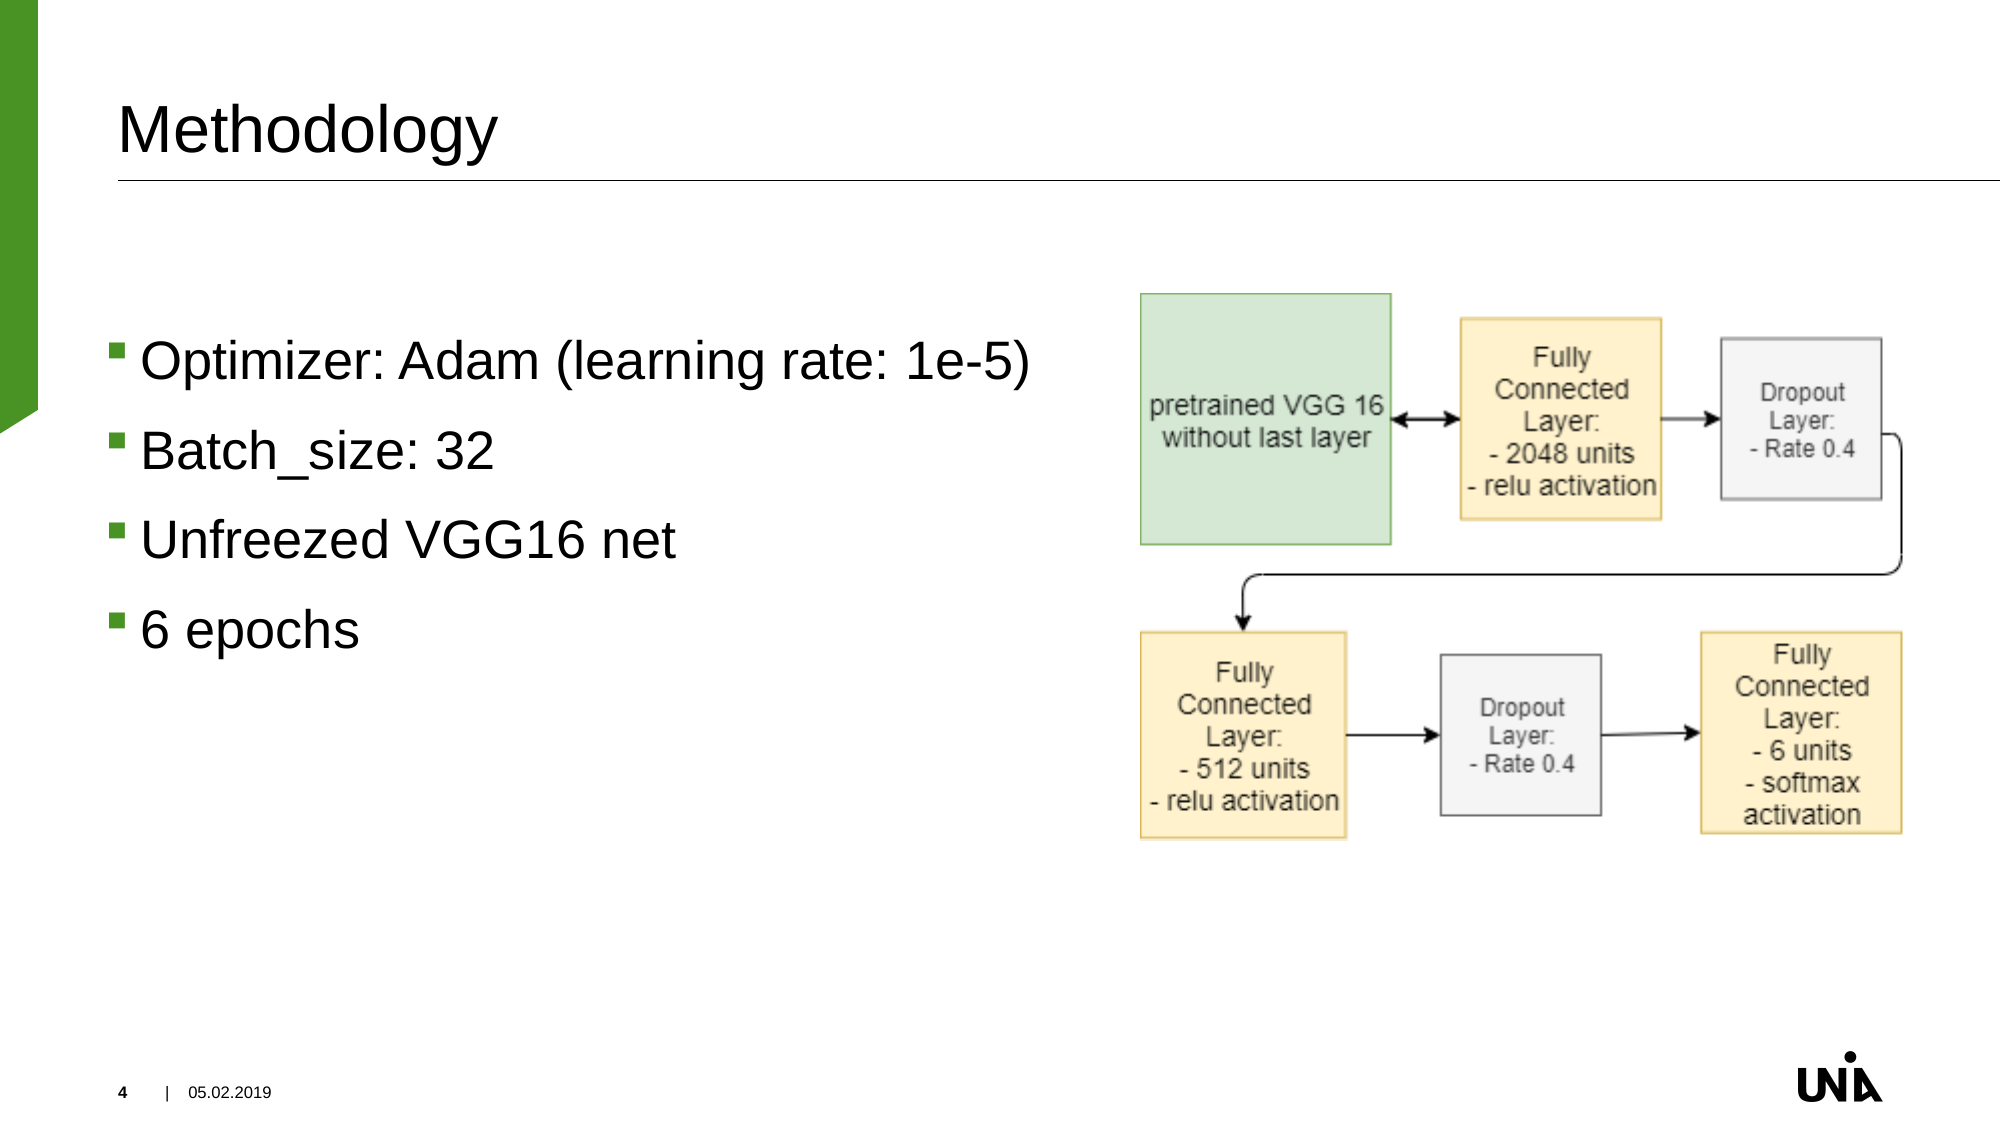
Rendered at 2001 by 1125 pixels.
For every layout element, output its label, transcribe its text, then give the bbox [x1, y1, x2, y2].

slide_number <number> [118, 1066, 171, 1102]
slide_number | 05.02.2019 [171, 1066, 298, 1102]
title Methodology [117, 0, 1882, 167]
picture [1140, 293, 1919, 841]
picture [1798, 1051, 1883, 1102]
list Optimizer: Adam (learning rate: 1e-5) Batch_size: 32 Unfreezed VGG16 net 6 epochs [104, 254, 1050, 1017]
